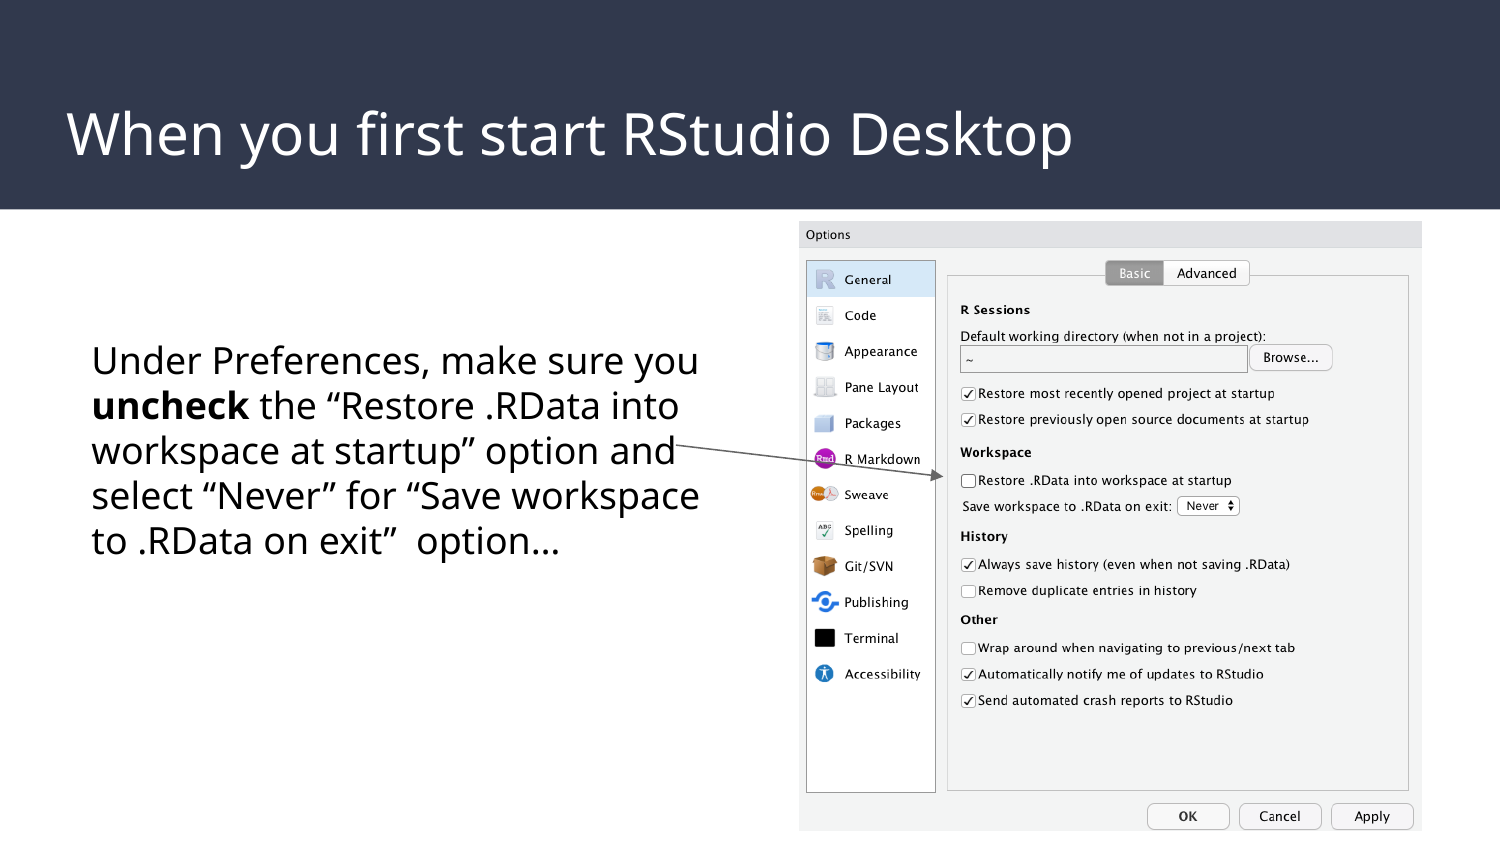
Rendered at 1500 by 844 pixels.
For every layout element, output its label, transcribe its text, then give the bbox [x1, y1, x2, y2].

picture [799, 221, 1422, 831]
text_box Under Preferences, make sure you uncheck the “Restore .RData into workspace at startup” option and select “Never” for “Save workspace to .RData on exit” option… [76, 322, 725, 716]
title When you first start RStudio Desktop [51, 82, 1449, 185]
